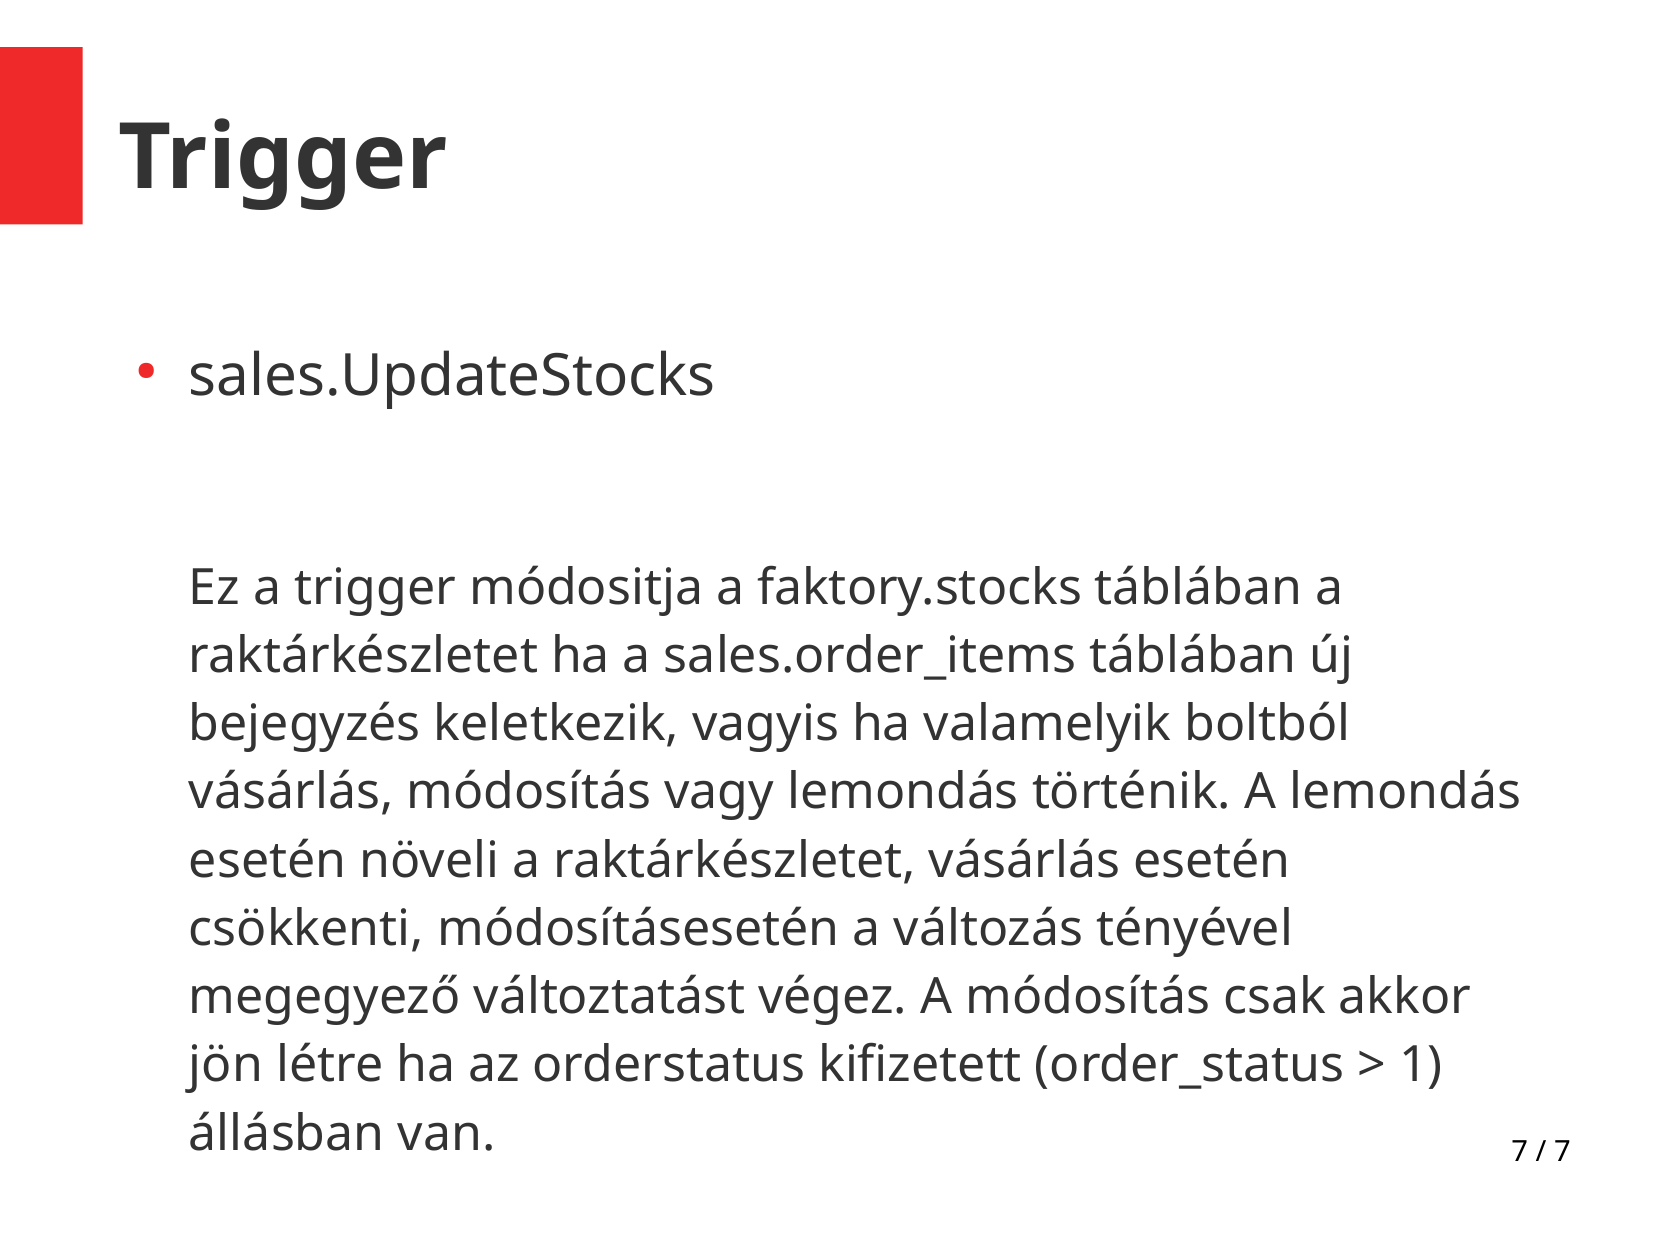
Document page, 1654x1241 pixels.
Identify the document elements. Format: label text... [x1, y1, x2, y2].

list sales.UpdateStocks Ez a trigger módositja a faktory.stocks táblában a raktárkészletet ha a sales.order_items táblában új bejegyzés keletkezik, vagyis ha valamelyik boltból vásárlás, módosítás vagy lemondás történik. A lemondás esetén növeli a raktárkészletet, vásárlás esetén csökkenti, módosításesetén a változás tényével megegyező változtatást végez. A módosítás csak akkor jön létre ha az orderstatus kifizetett (order_status > 1) állásban van. [118, 224, 1536, 944]
title Trigger [118, 49, 1571, 257]
